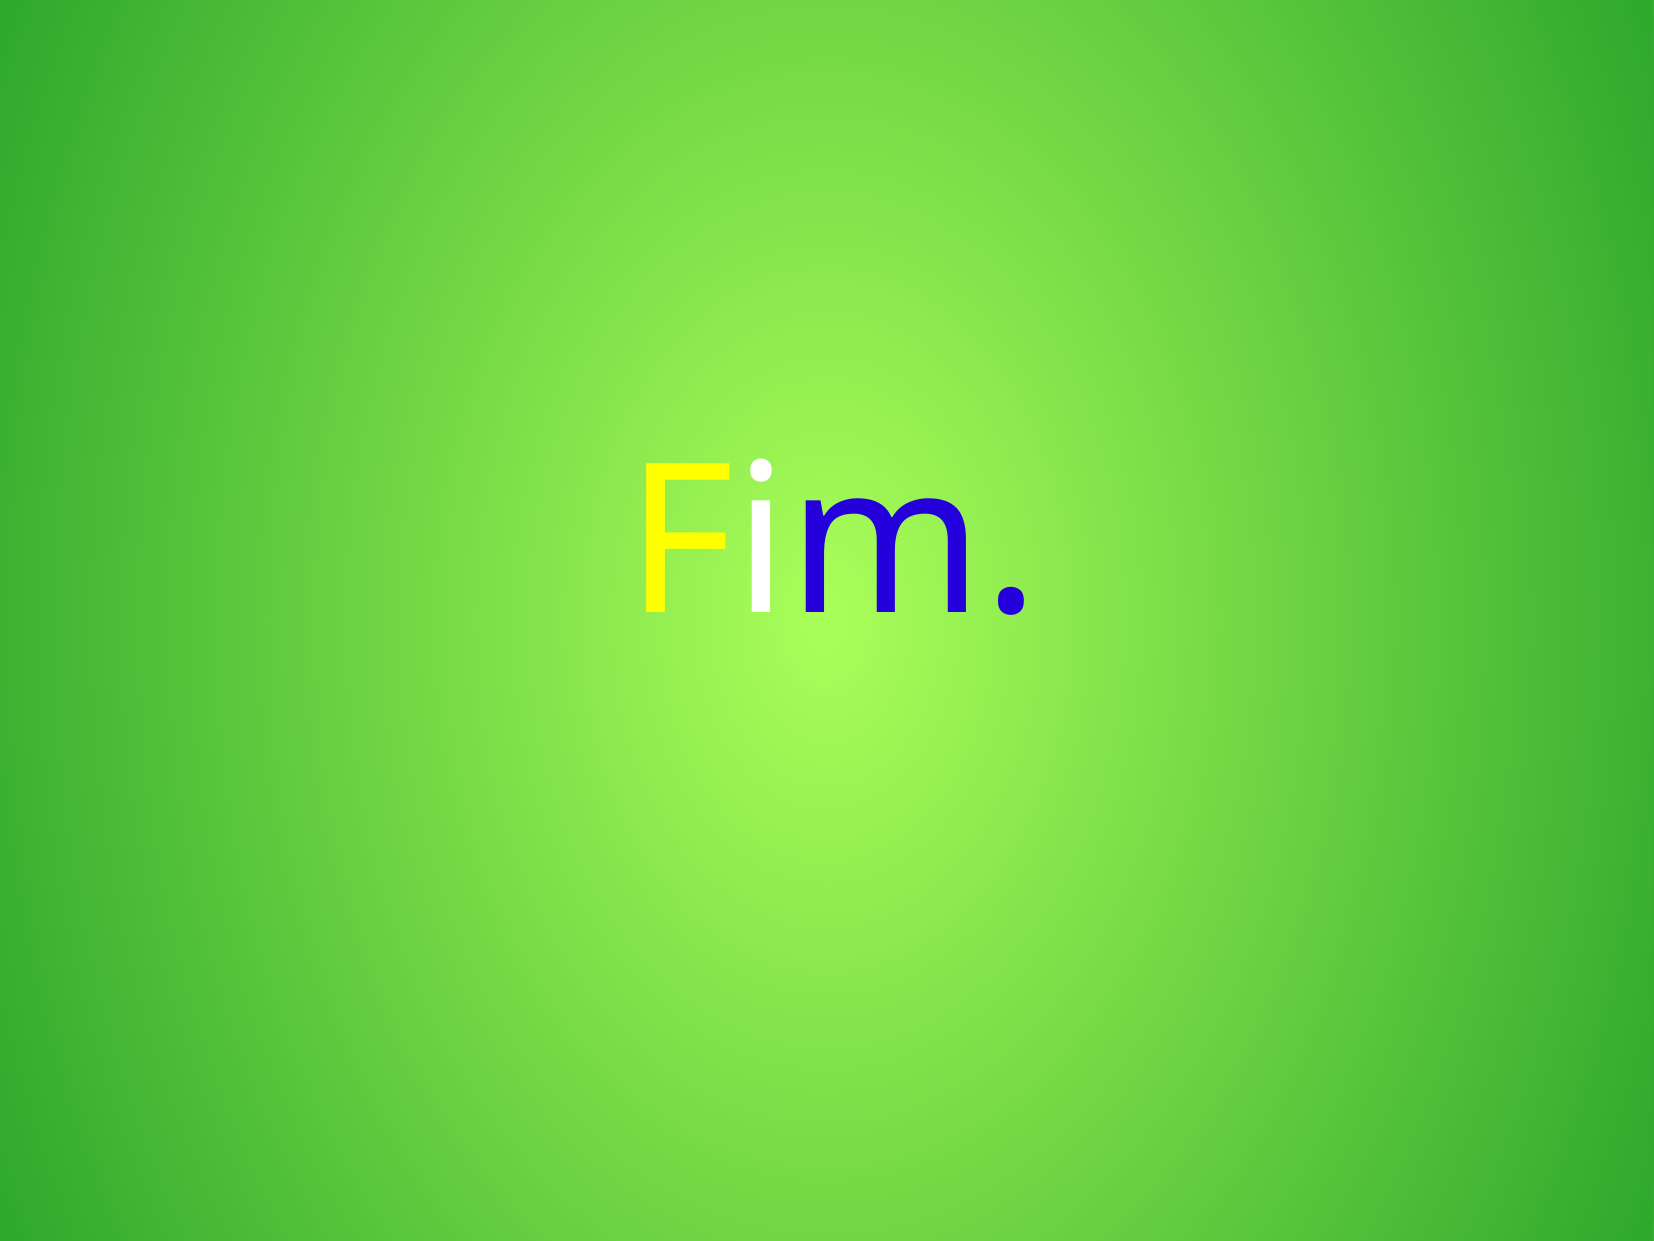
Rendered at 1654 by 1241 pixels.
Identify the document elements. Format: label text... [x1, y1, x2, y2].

title Fim. [82, 212, 1583, 851]
